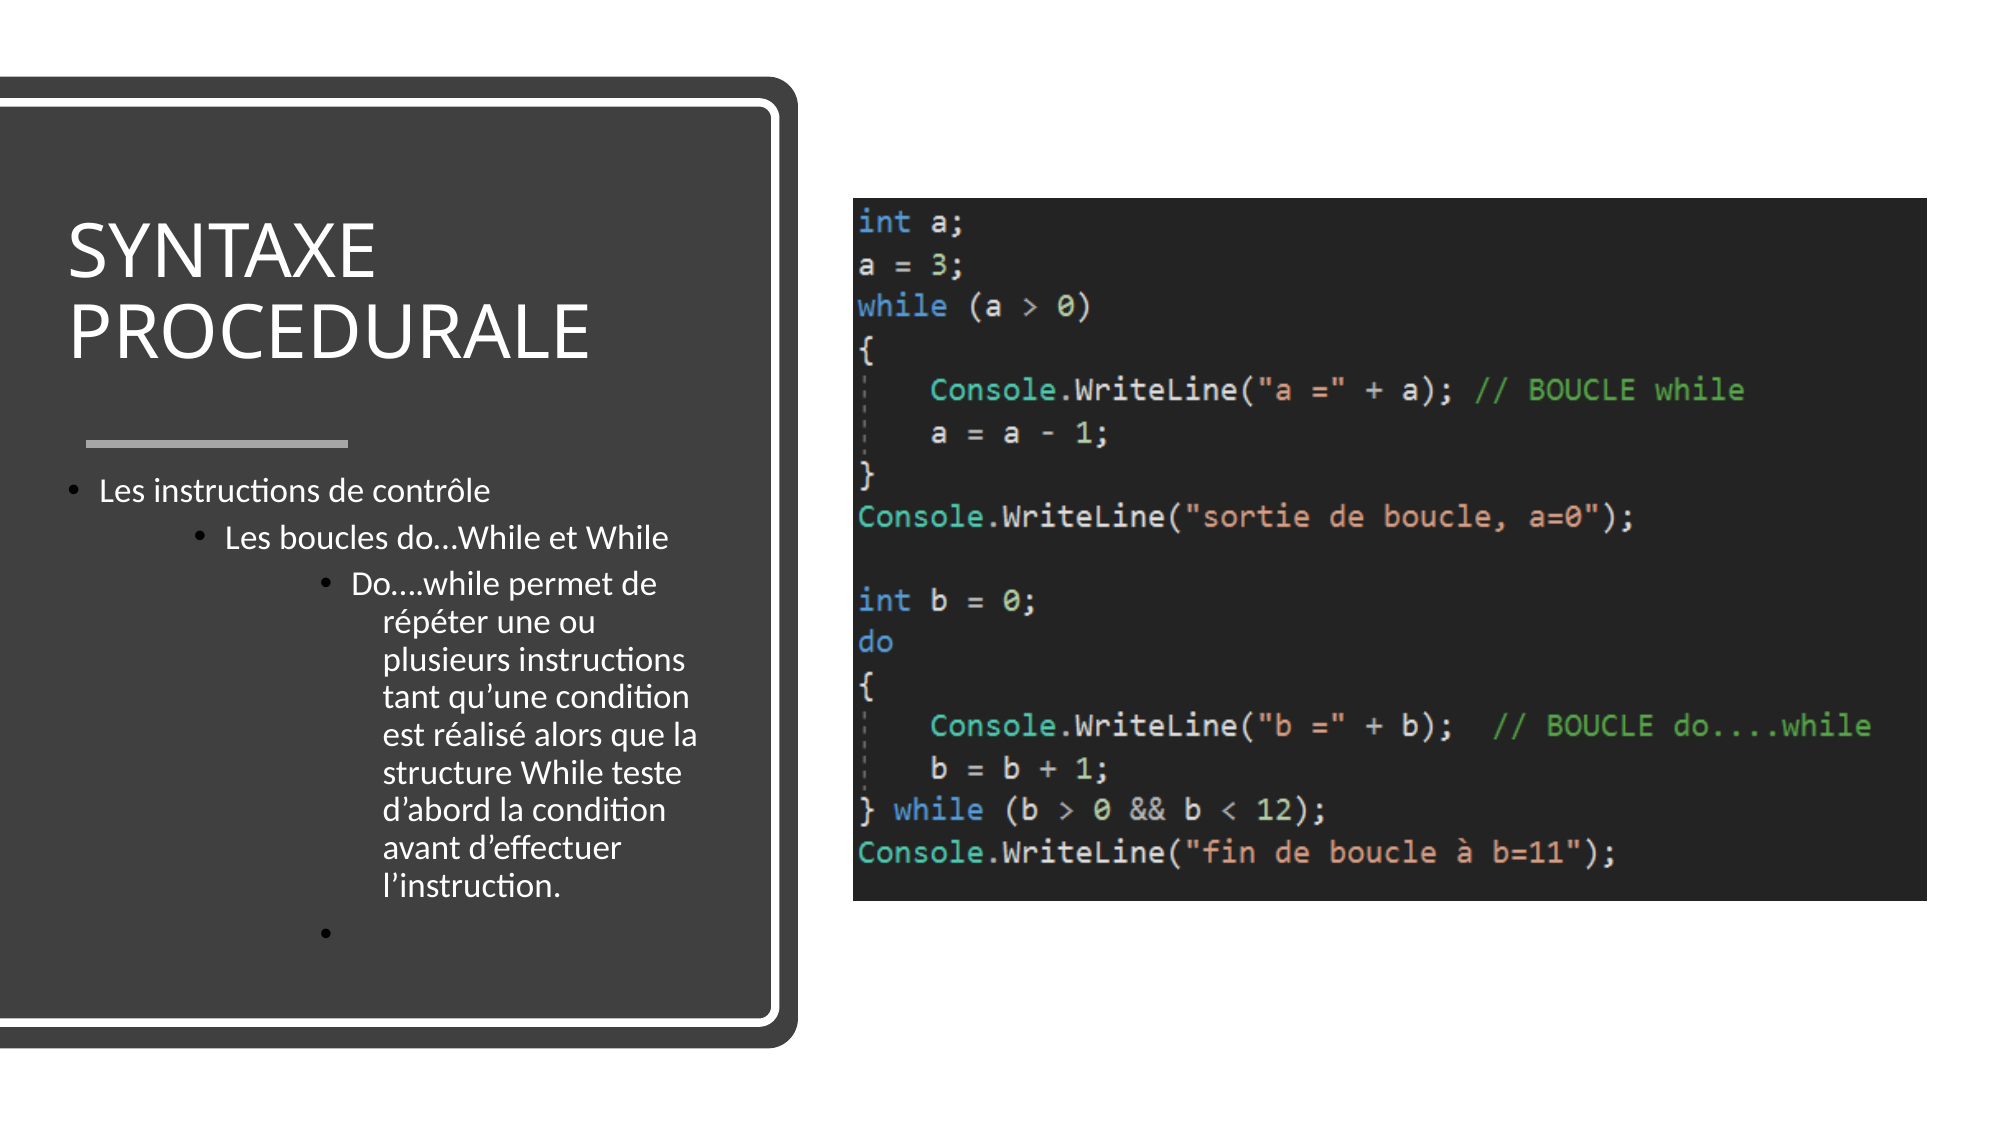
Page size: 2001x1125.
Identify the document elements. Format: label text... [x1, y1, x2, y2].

title SYNTAXE PROCEDURALE [52, 160, 725, 428]
text_box [0, 107, 771, 1018]
picture [853, 198, 1927, 902]
list Les instructions de contrôle Les boucles do…While et While Do….while permet de répéter une ou plusieurs instructions tant qu’une condition est réalisé alors que la structure While teste d’abord la condition avant d’effectuer l’instruction. [52, 464, 725, 965]
text_box [0, 76, 798, 1049]
